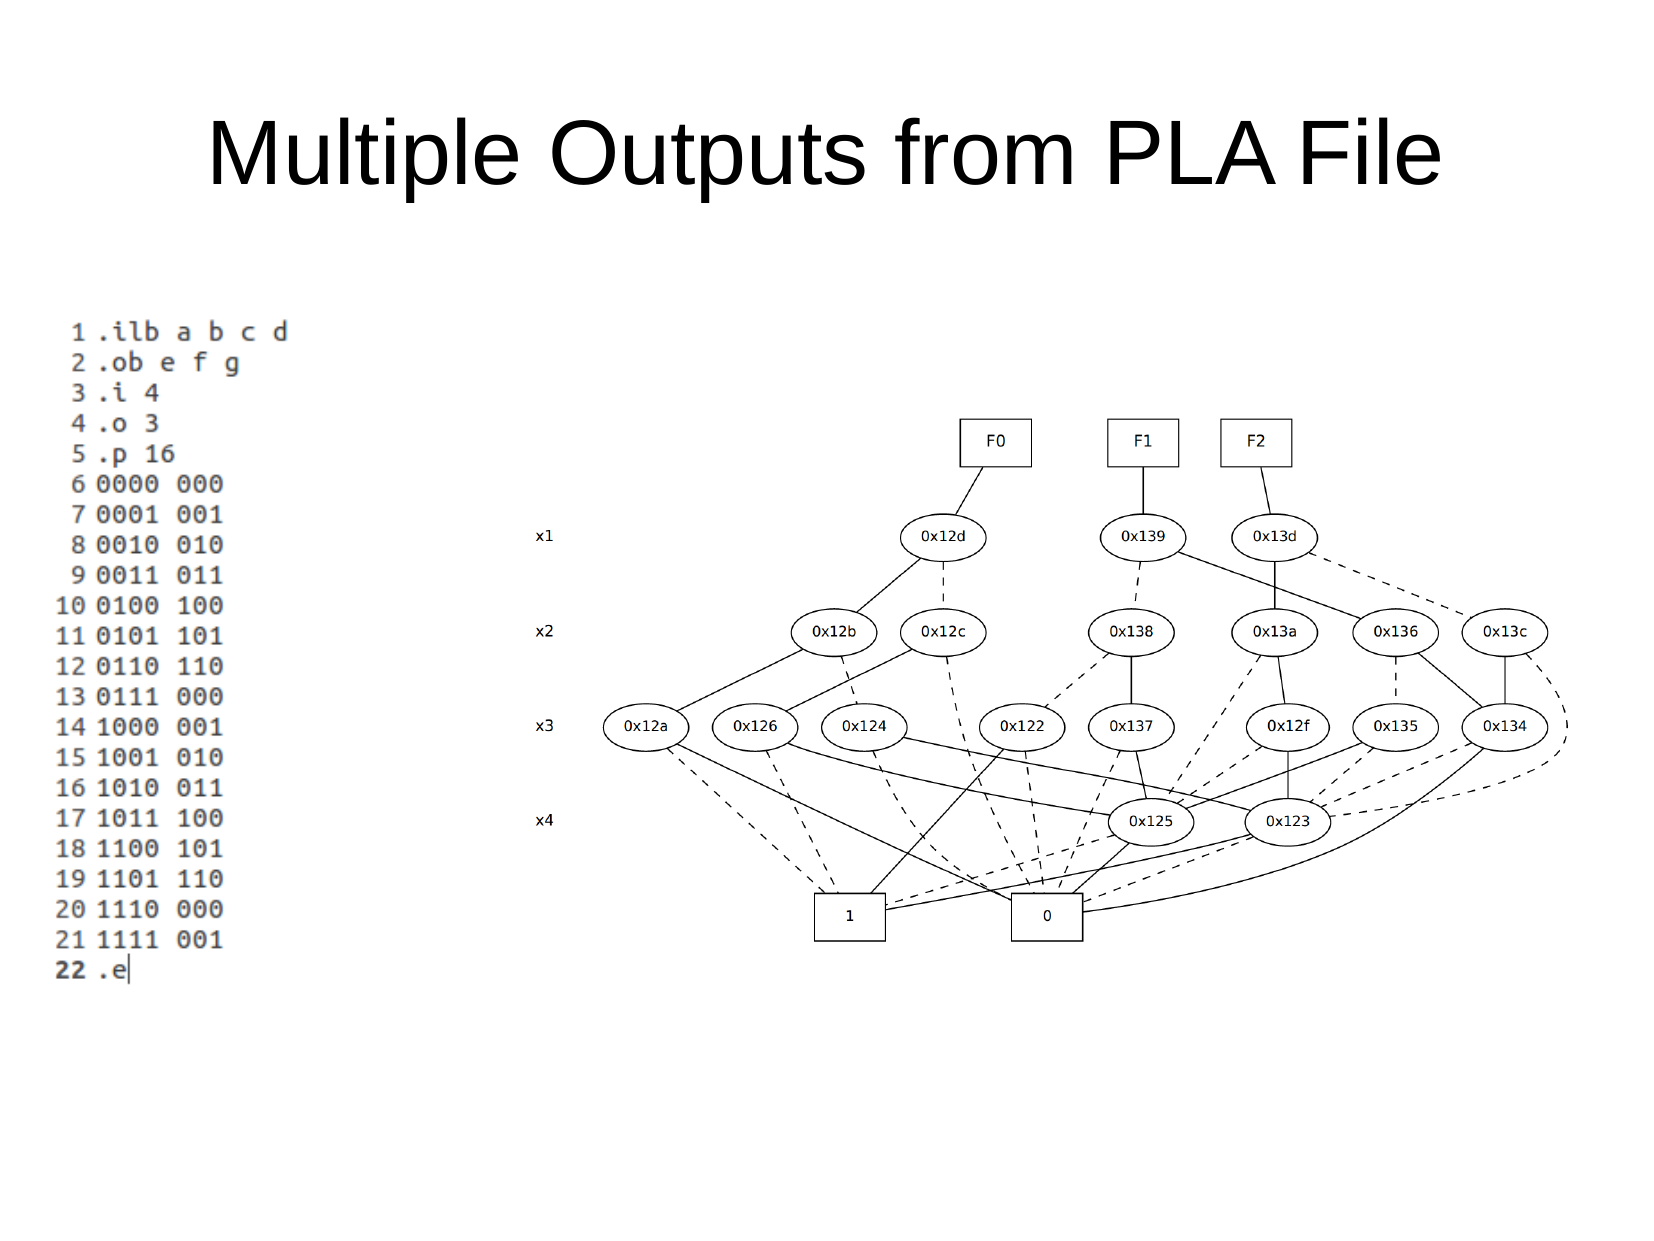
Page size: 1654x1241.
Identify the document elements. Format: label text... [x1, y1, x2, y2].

picture [496, 378, 1571, 969]
picture [55, 318, 411, 1004]
title Multiple Outputs from PLA File [82, 49, 1571, 257]
